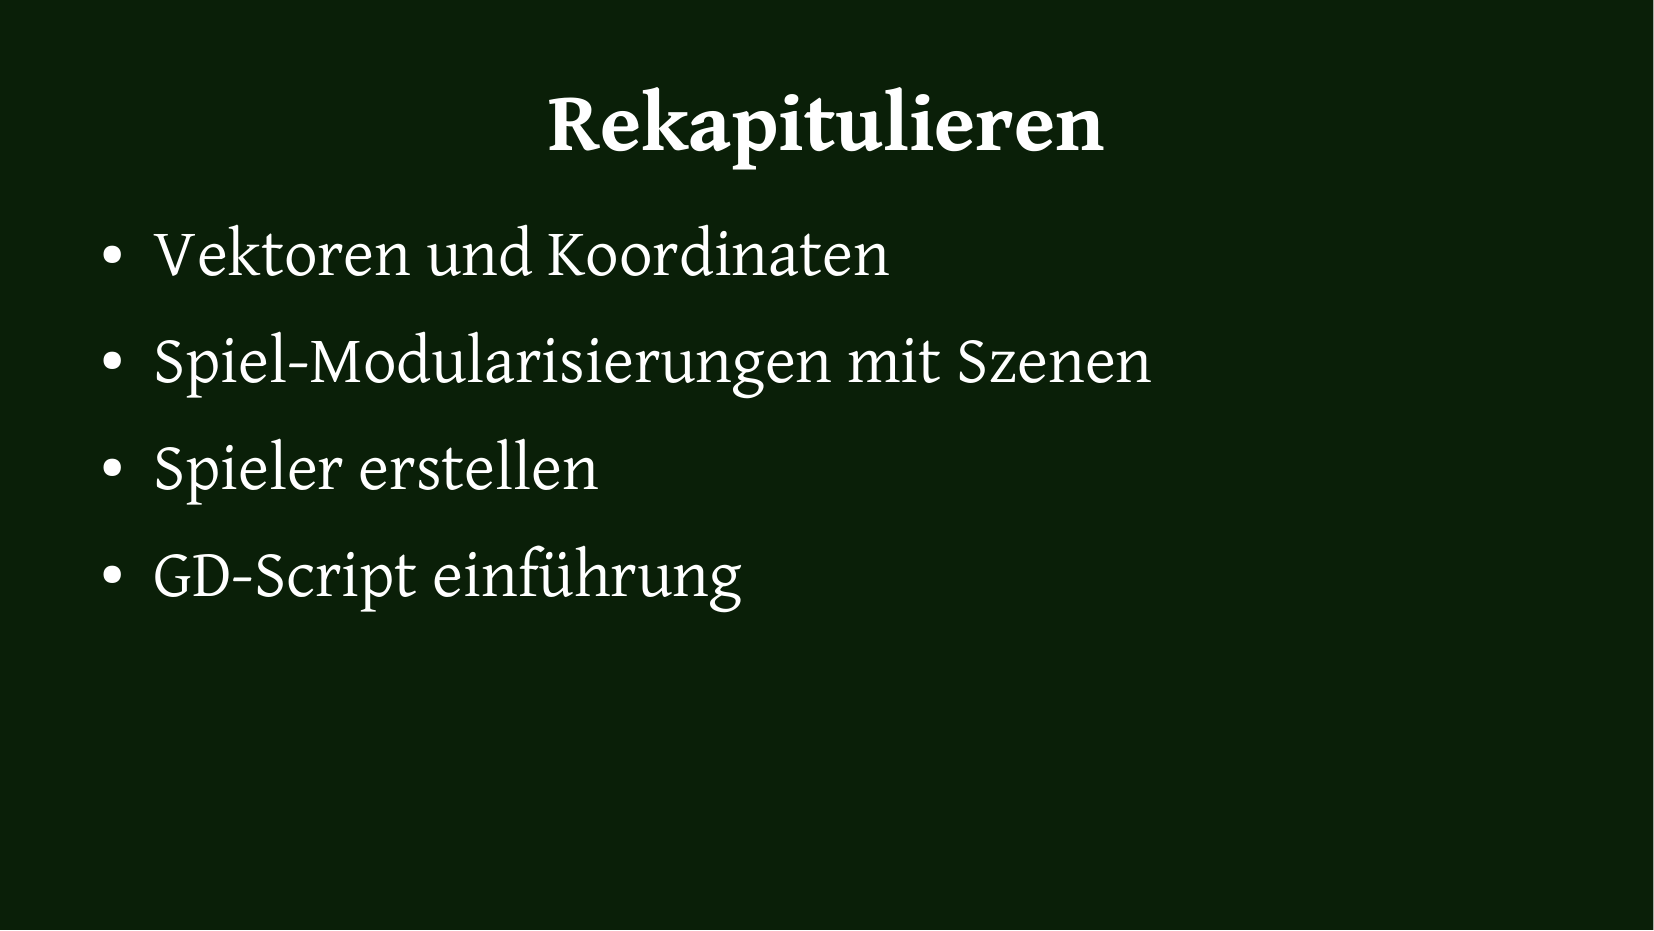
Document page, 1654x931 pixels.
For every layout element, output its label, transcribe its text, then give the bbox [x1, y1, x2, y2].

title Rekapitulieren [82, 59, 1571, 193]
list Vektoren und Koordinaten Spiel-Modularisierungen mit Szenen Spieler erstellen GD-Script einführung [82, 217, 1571, 827]
